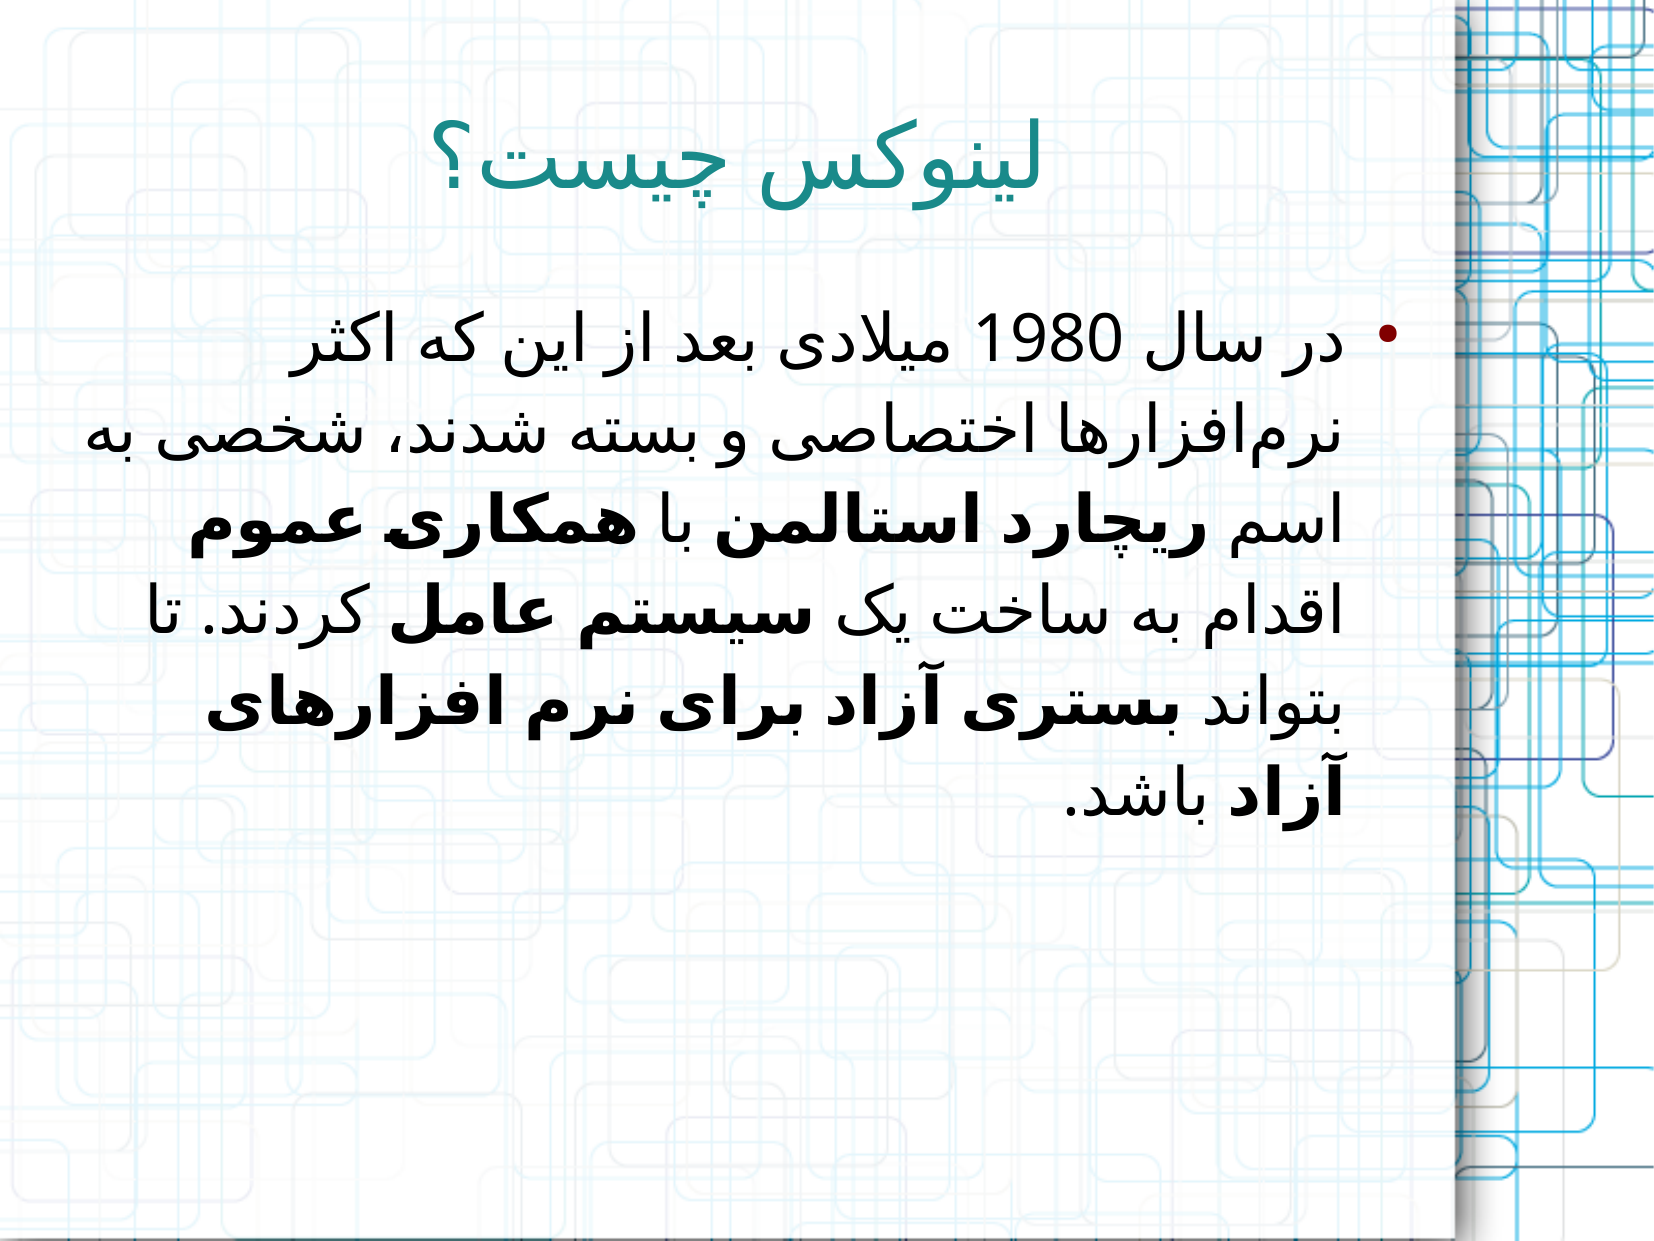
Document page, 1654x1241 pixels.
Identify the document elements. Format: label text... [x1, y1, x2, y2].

list در سال 1980 میلادی بعد از این که اکثر نرم‌افزارها اختصاصی و بسته شدند، شخصی به اسم ریچارد استالمن با همکاری عموم اقدام به ساخت یک سیستم عامل کردند. تا بتواند بستری آزاد برای نرم افزارهای آزاد باشد. [82, 290, 1418, 1010]
picture [0, 0, 1654, 1241]
title لینوکس چیست؟ [59, 49, 1418, 257]
